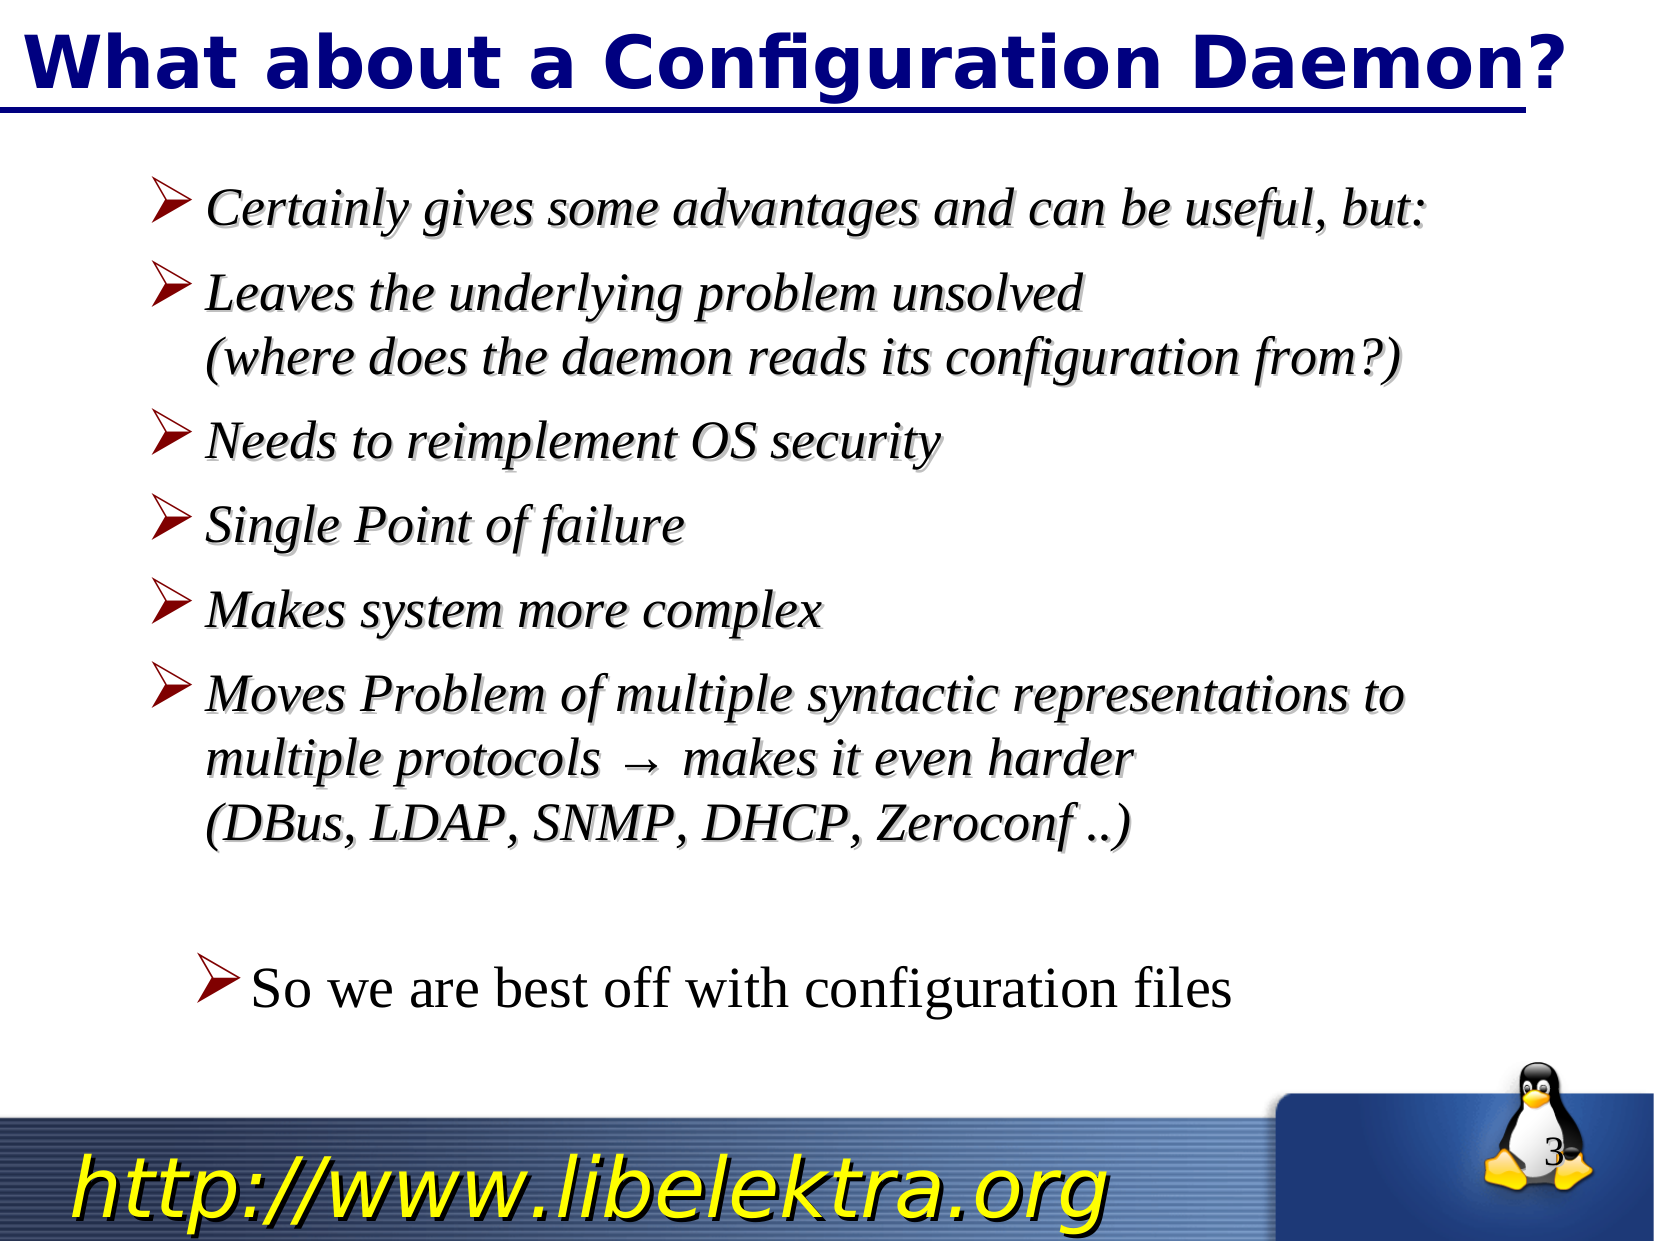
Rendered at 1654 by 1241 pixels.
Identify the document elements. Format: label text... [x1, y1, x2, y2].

text_box <Nummer> [1370, 1122, 1566, 1178]
picture [0, 1061, 1654, 1241]
list Certainly gives some advantages and can be useful, but: Leaves the underlying problem unsolved (where does the daemon reads its configuration from?) Needs to reimplement OS security Single Point of failure Makes system more complex Moves Problem of multiple syntactic representations to multiple protocols → makes it even harder (DBus, LDAP, SNMP, DHCP, Zeroconf ..) So we are best off with configuration files [131, 166, 1447, 1039]
text_box What about a Configuration Daemon? [22, 14, 1611, 111]
